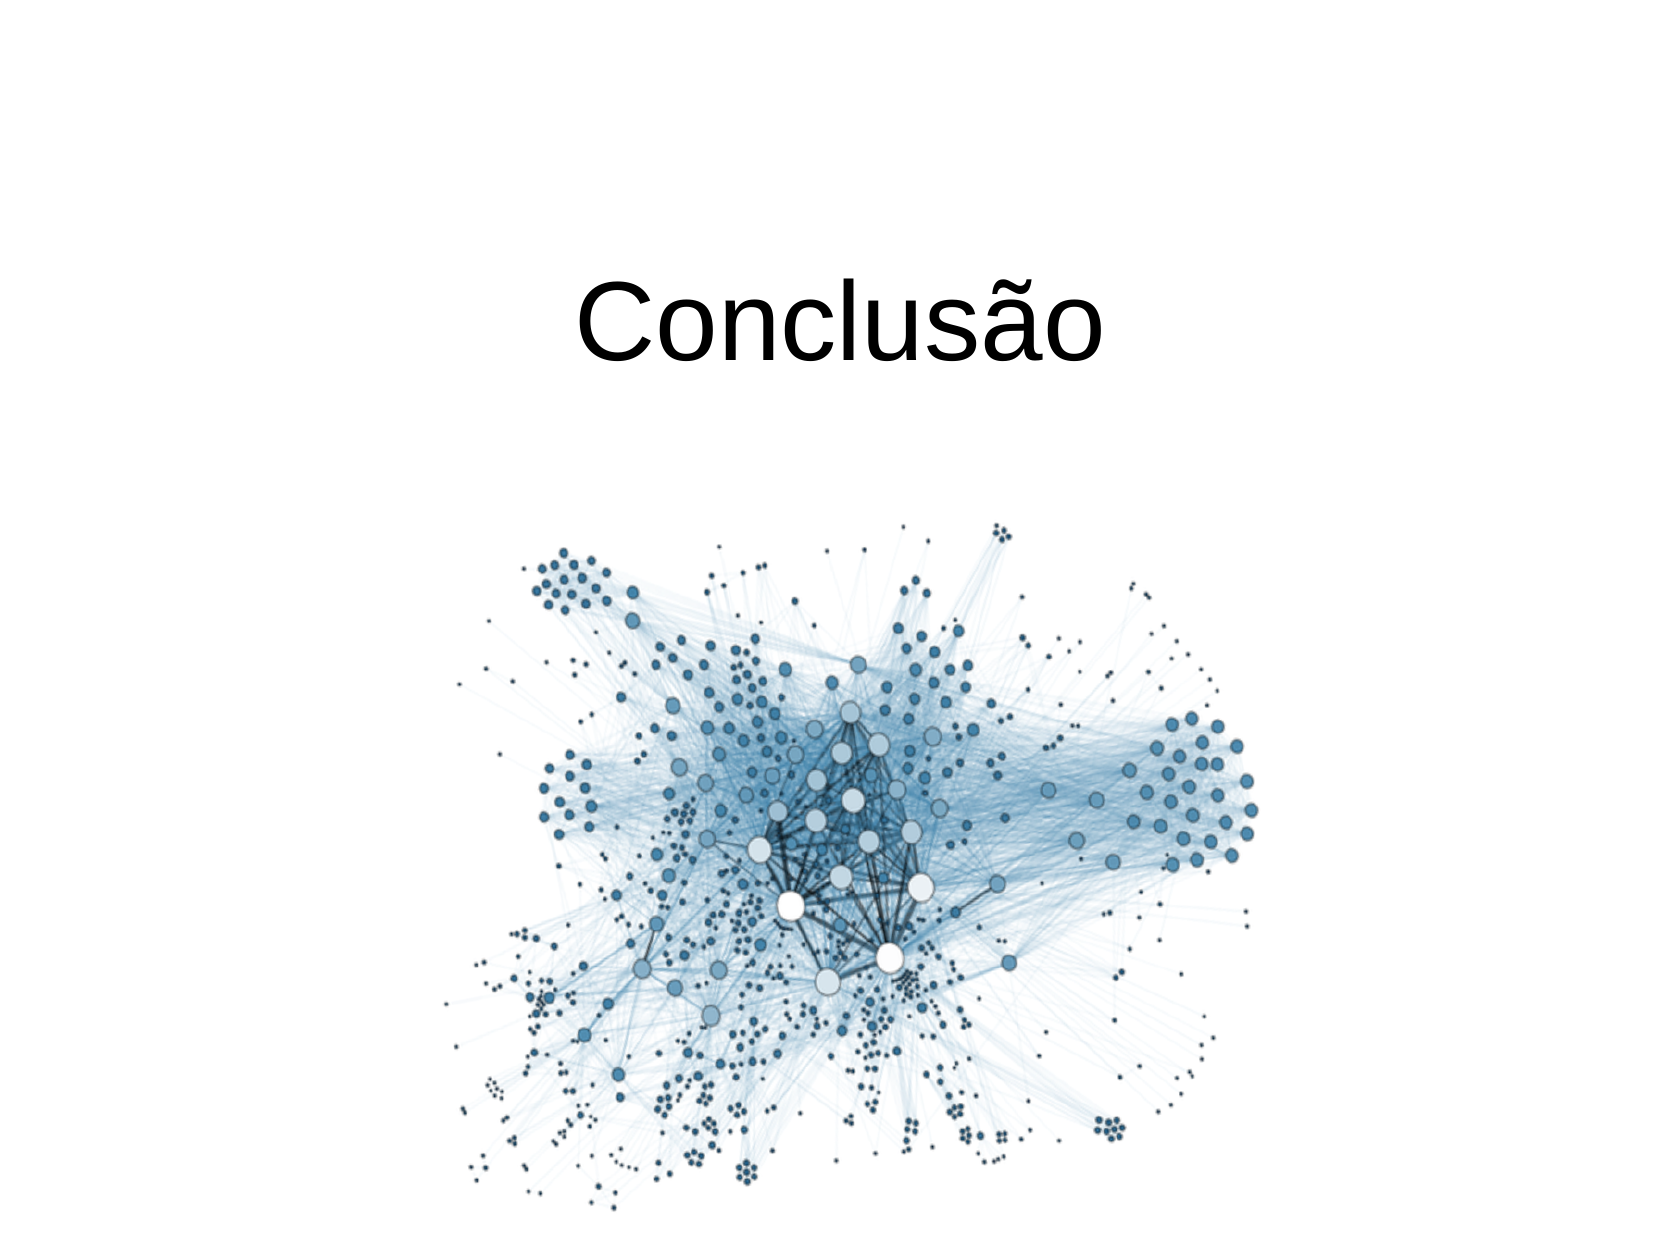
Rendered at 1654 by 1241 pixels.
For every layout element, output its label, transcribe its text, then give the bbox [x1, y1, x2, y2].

picture [341, 411, 1330, 1241]
title Conclusão [225, 81, 1456, 562]
